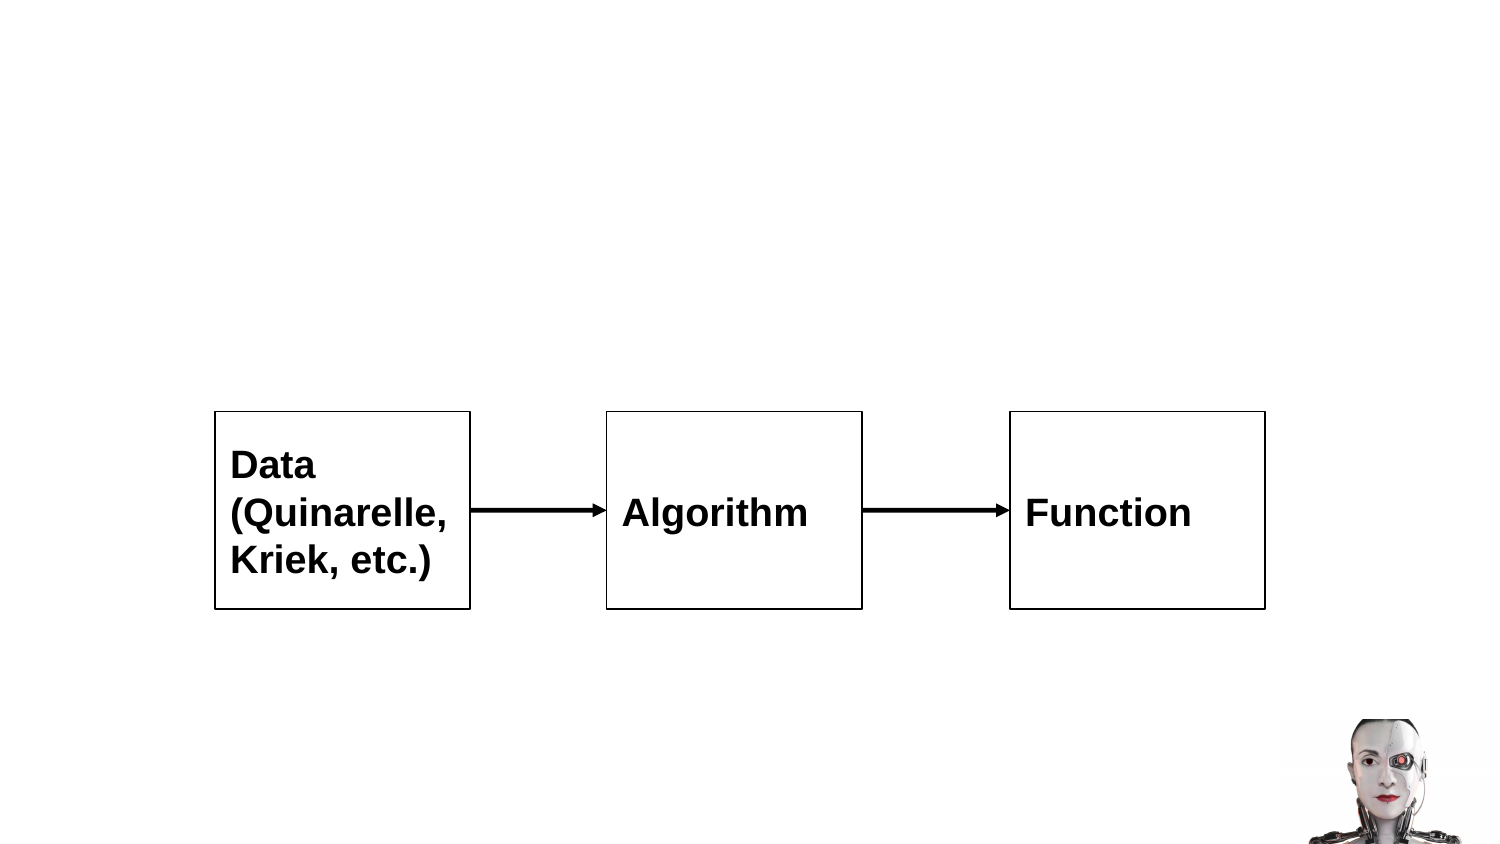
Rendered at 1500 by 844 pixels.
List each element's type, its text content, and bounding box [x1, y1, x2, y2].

text_box Data (Quinarelle, Kriek, etc.) [214, 411, 471, 609]
text_box Algorithm [606, 411, 862, 609]
picture [1279, 719, 1500, 844]
text_box Function [1009, 411, 1266, 609]
